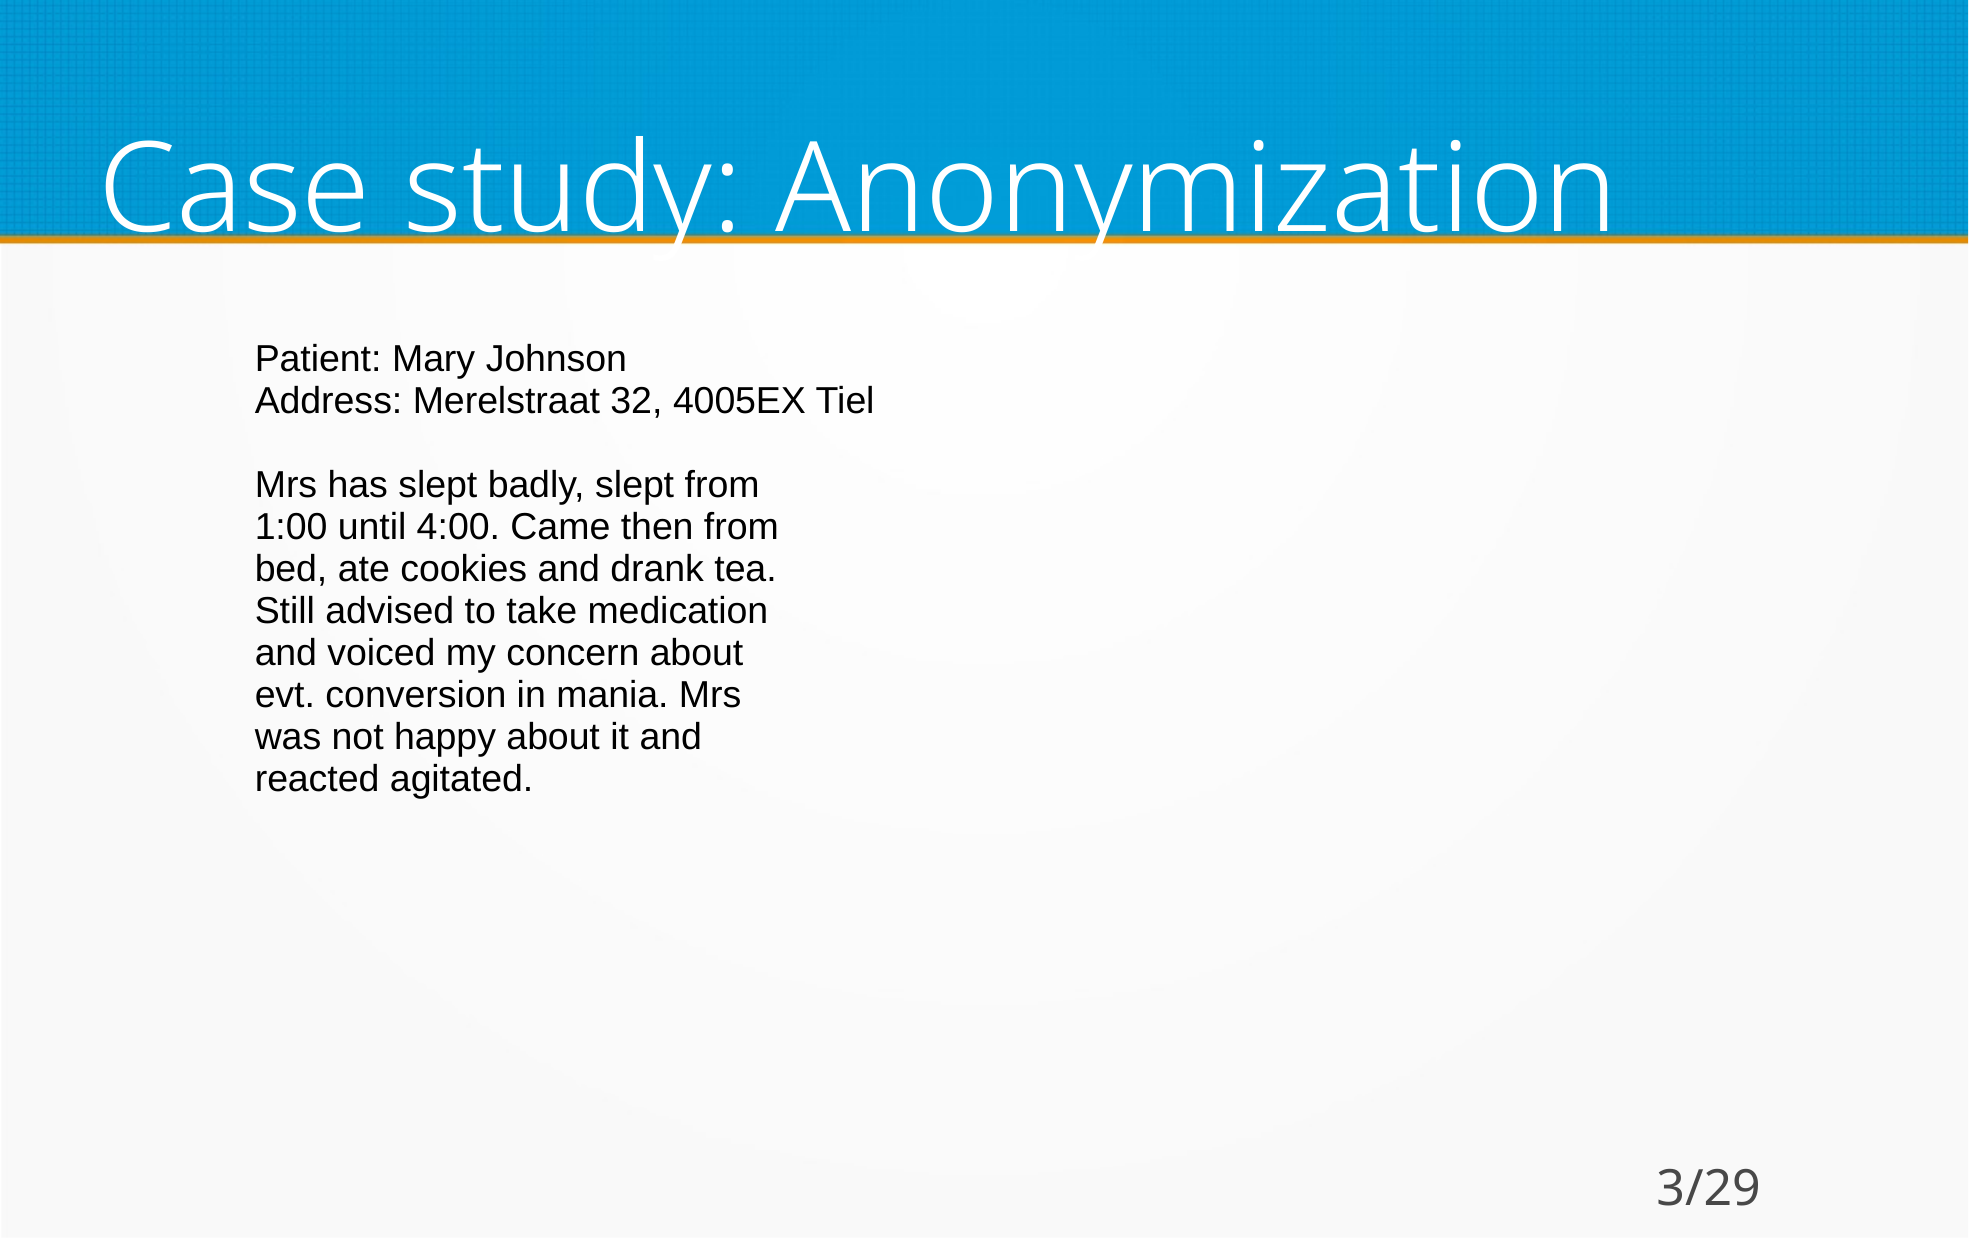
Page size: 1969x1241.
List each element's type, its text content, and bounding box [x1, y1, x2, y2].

title Case study: Anonymization [98, 49, 1870, 257]
picture [0, 233, 1969, 1241]
text_box Patient: Mary Johnson Address: Merelstraat 32, 4005EX Tiel Mrs has slept badly, slept from 1:00 until 4:00. Came then from bed, ate cookies and drank tea. Still advised to take medication and voiced my concern about evt. conversion in mania. Mrs was not happy about it and reacted agitated. [240, 330, 991, 807]
